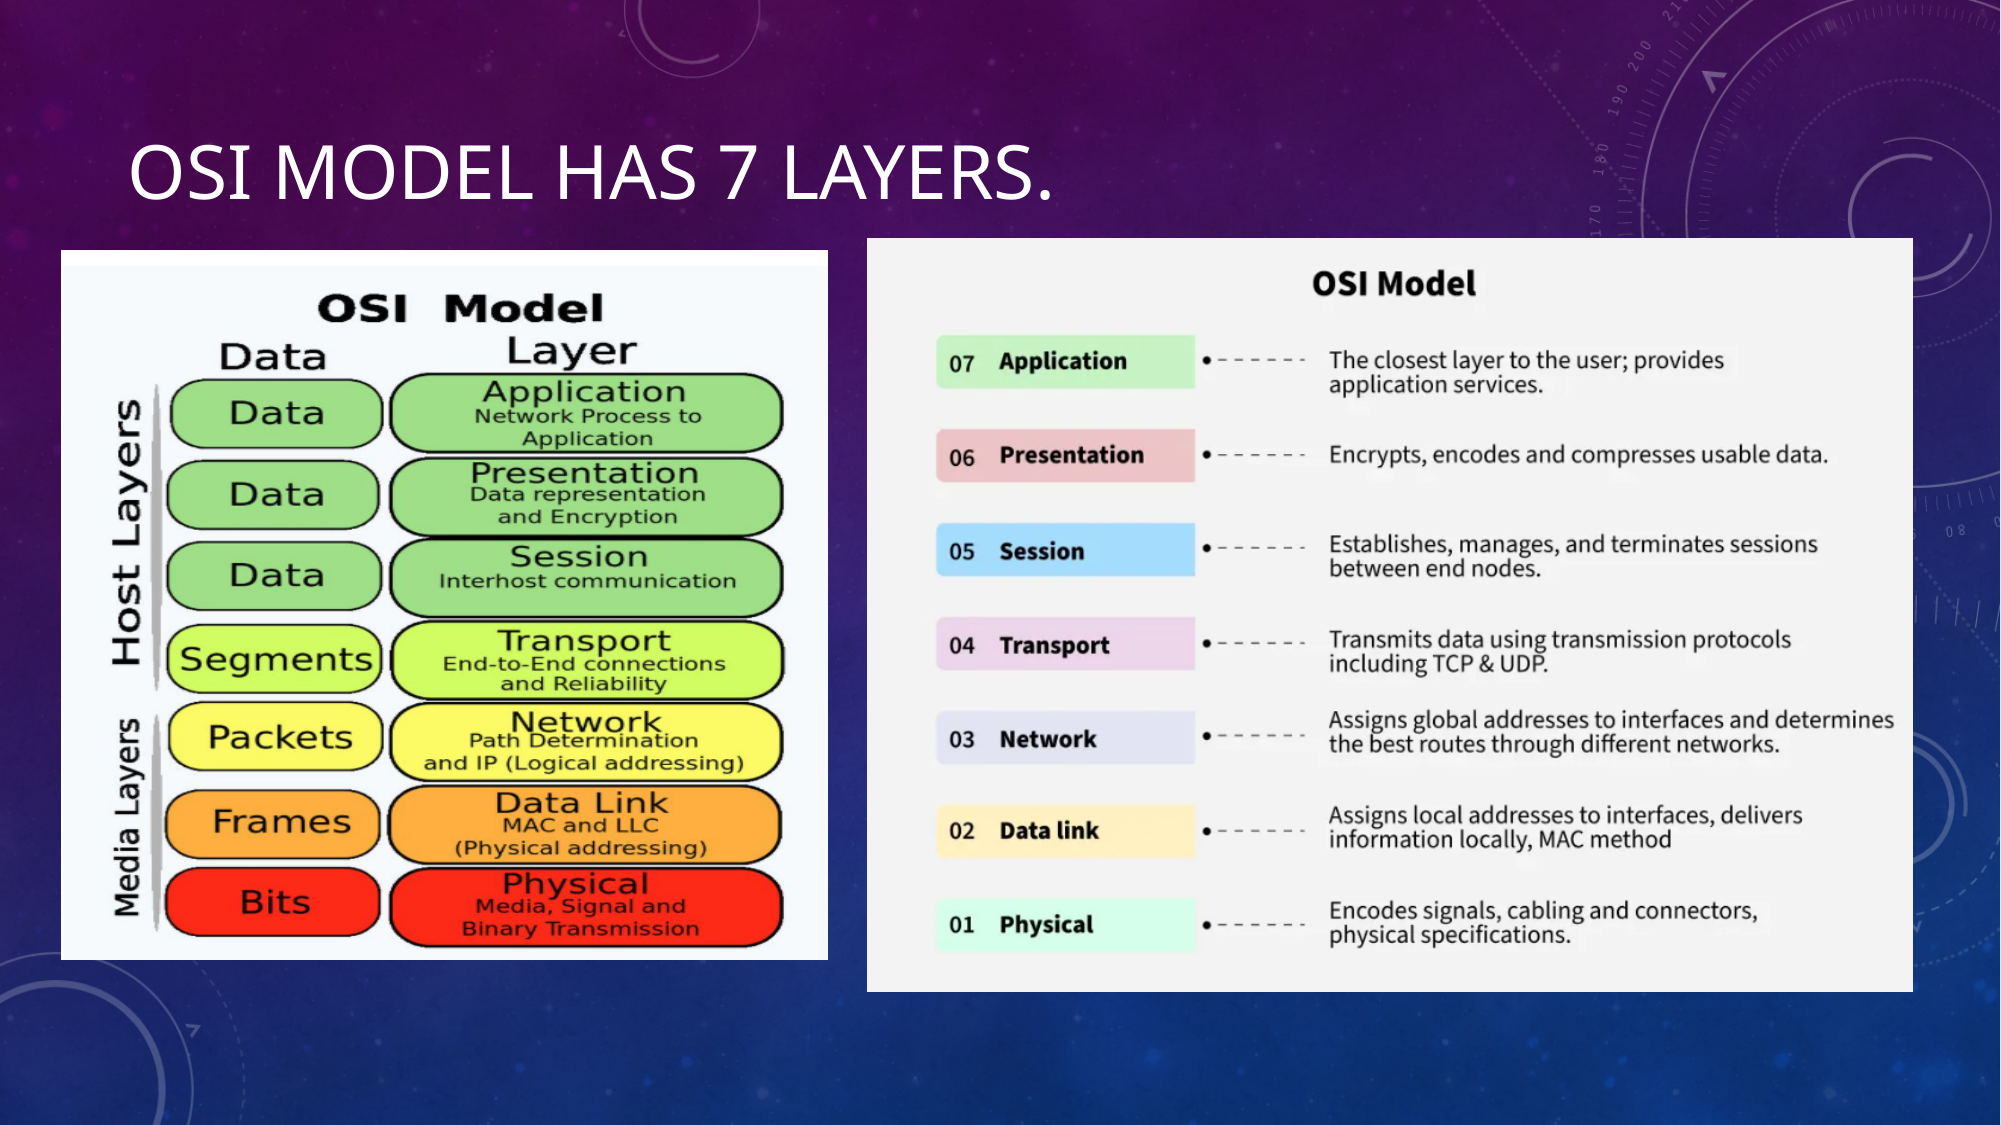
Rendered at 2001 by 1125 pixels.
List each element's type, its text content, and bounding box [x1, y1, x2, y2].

picture [867, 238, 1913, 992]
title OSI model has 7 layers. [112, 0, 1775, 339]
picture [61, 250, 828, 960]
